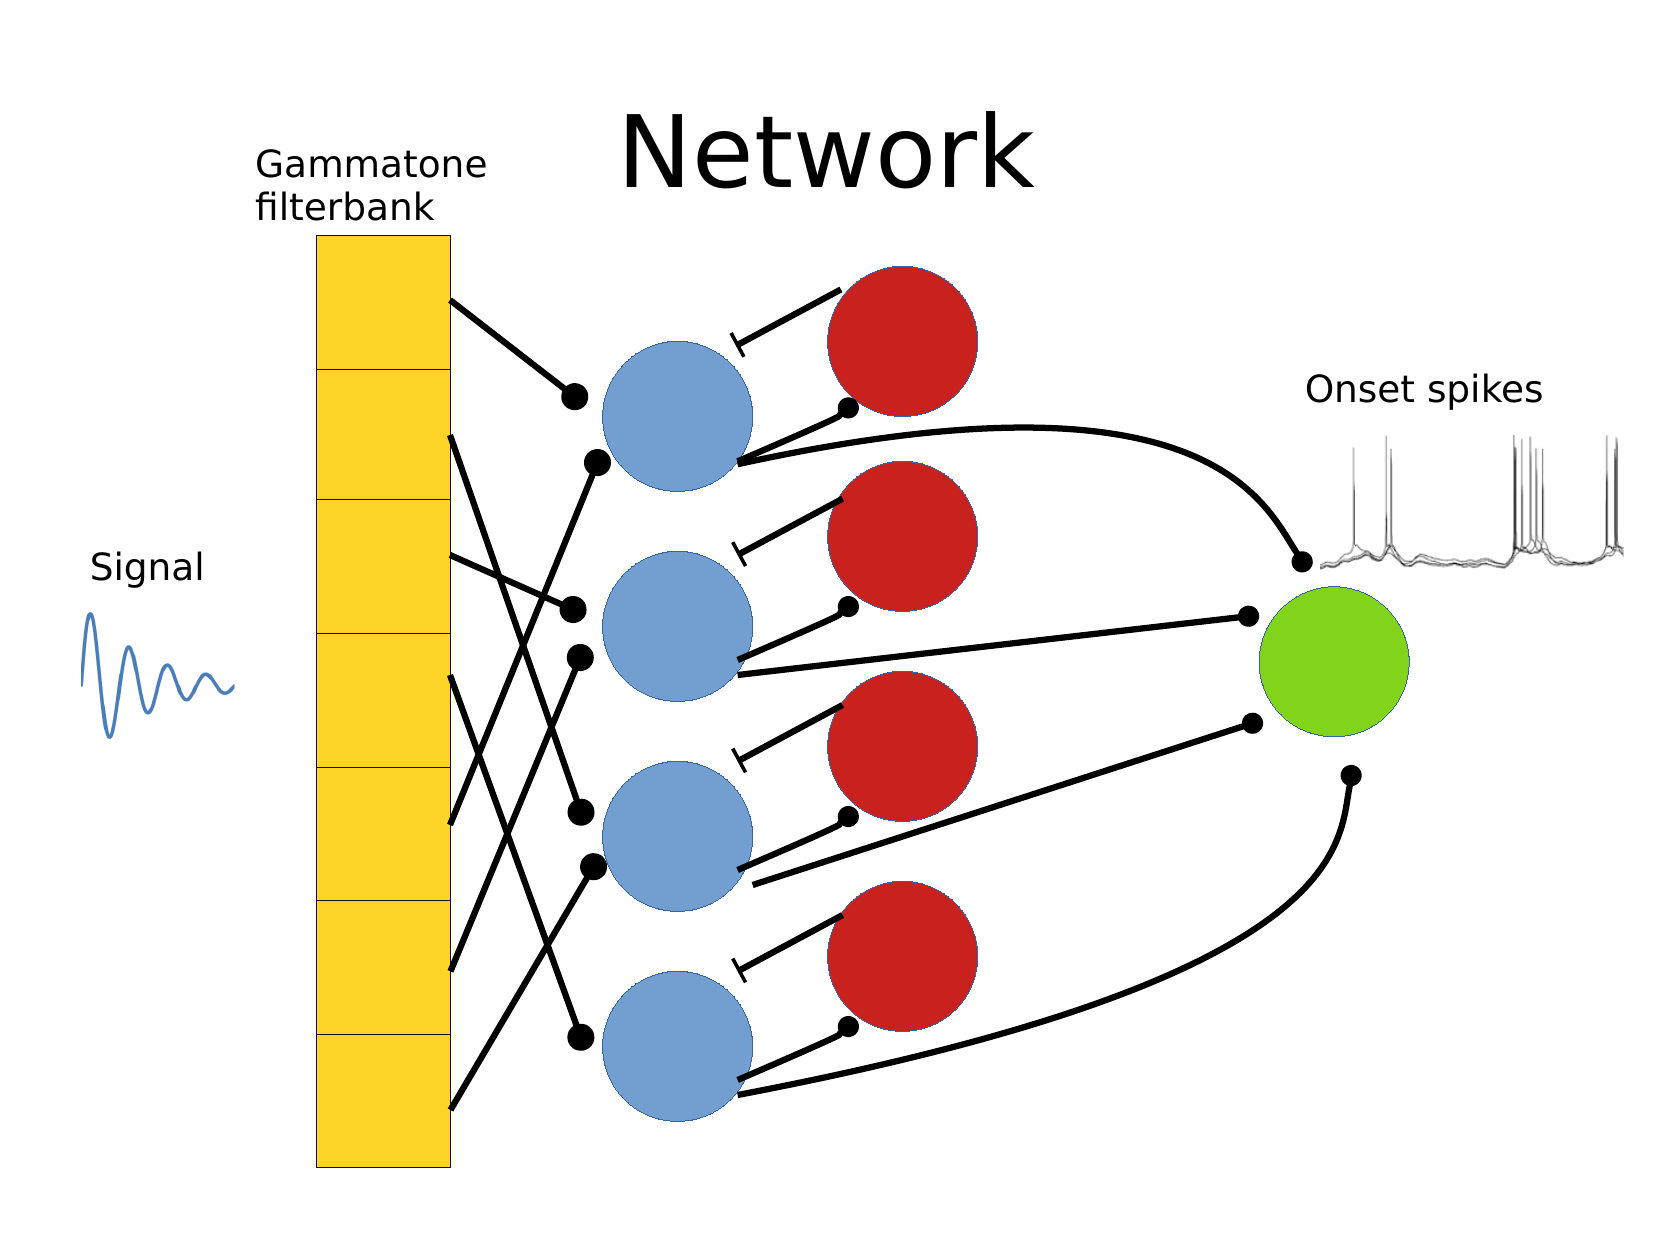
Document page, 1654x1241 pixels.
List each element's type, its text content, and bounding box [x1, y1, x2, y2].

text_box [602, 551, 753, 702]
text_box [602, 341, 753, 492]
text_box [602, 971, 753, 1122]
text_box [602, 761, 753, 912]
picture [1320, 435, 1624, 571]
picture [75, 597, 239, 756]
text_box [827, 881, 978, 1032]
text_box [827, 461, 978, 612]
text_box Onset spikes [1290, 360, 1606, 431]
text_box [827, 671, 978, 822]
text_box Signal [75, 538, 286, 597]
title Network [82, 49, 1571, 257]
text_box [1259, 586, 1410, 737]
text_box [827, 266, 978, 417]
text_box [316, 281, 451, 1168]
text_box Gammatone filterbank [240, 135, 556, 281]
